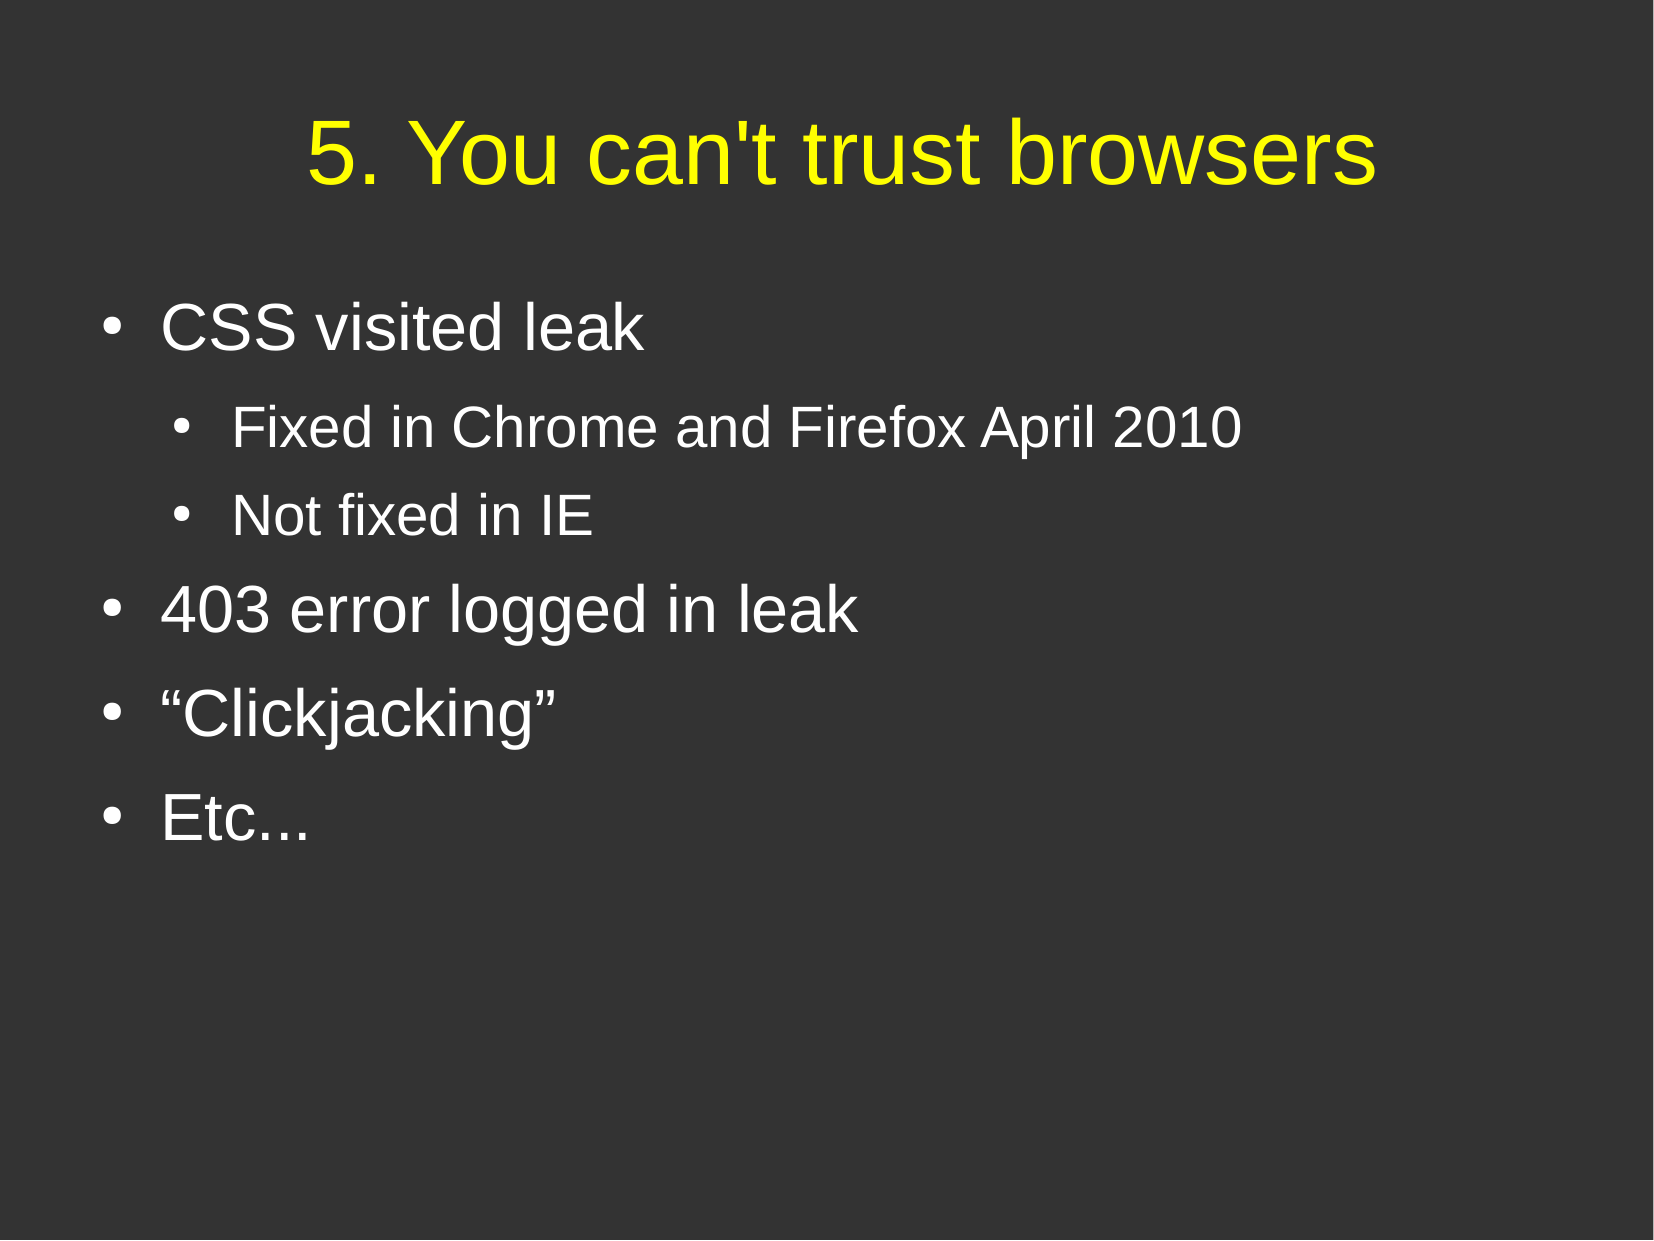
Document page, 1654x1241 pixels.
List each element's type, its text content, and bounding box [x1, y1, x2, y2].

list CSS visited leak Fixed in Chrome and Firefox April 2010 Not fixed in IE 403 error logged in leak “Clickjacking” Etc... [82, 290, 1571, 1109]
title 5. You can't trust browsers [82, 49, 1571, 257]
